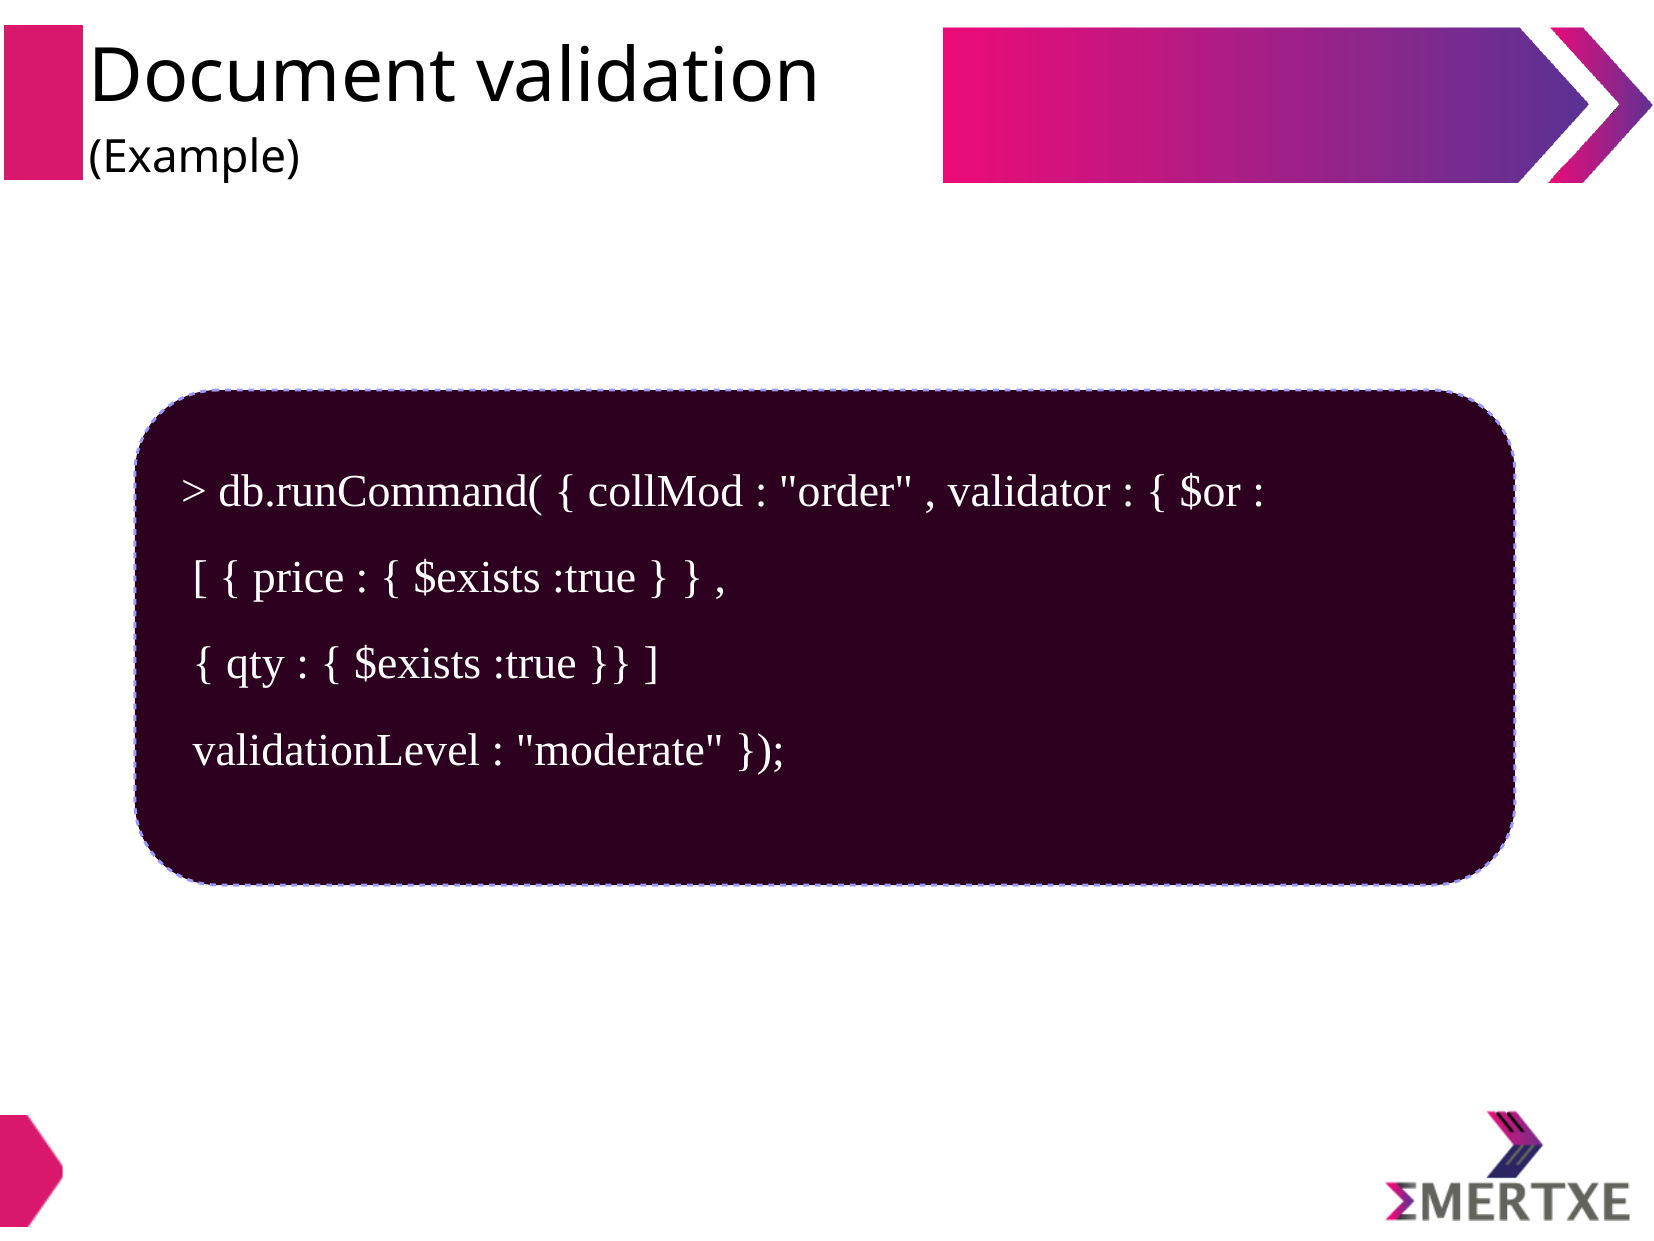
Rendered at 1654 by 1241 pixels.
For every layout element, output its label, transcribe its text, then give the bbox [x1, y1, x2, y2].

title Document validation (Example) [82, 0, 1548, 208]
picture [1385, 1107, 1631, 1221]
text_box > db.runCommand( { collMod : "order" , validator : { $or : [ { price : { $exists :true } } , { qty : { $exists :true }} ] validationLevel : "moderate" }); [134, 390, 1515, 886]
picture [1548, 27, 1653, 183]
